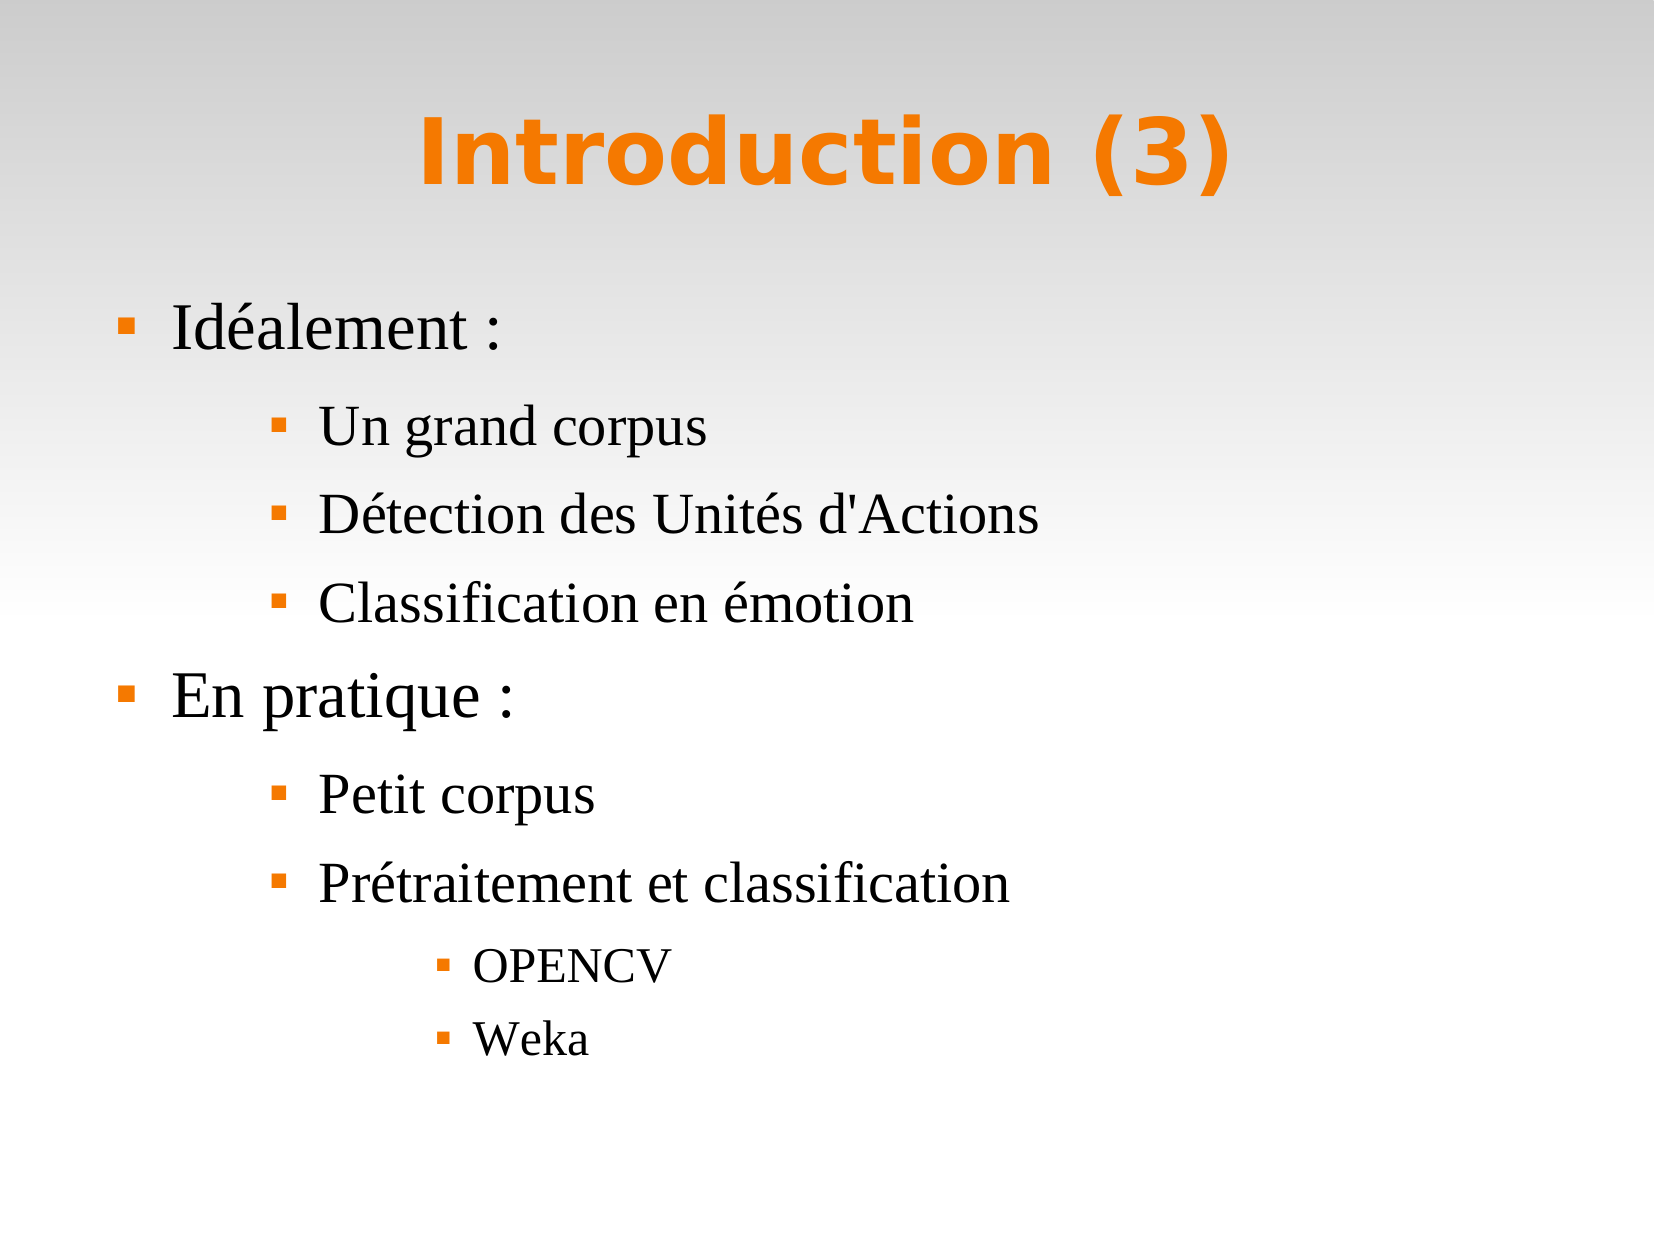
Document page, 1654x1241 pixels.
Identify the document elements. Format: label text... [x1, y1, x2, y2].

list Idéalement : Un grand corpus Détection des Unités d'Actions Classification en émotion En pratique : Petit corpus Prétraitement et classification OPENCV Weka [82, 290, 1571, 1121]
title Introduction (3) [82, 49, 1571, 257]
